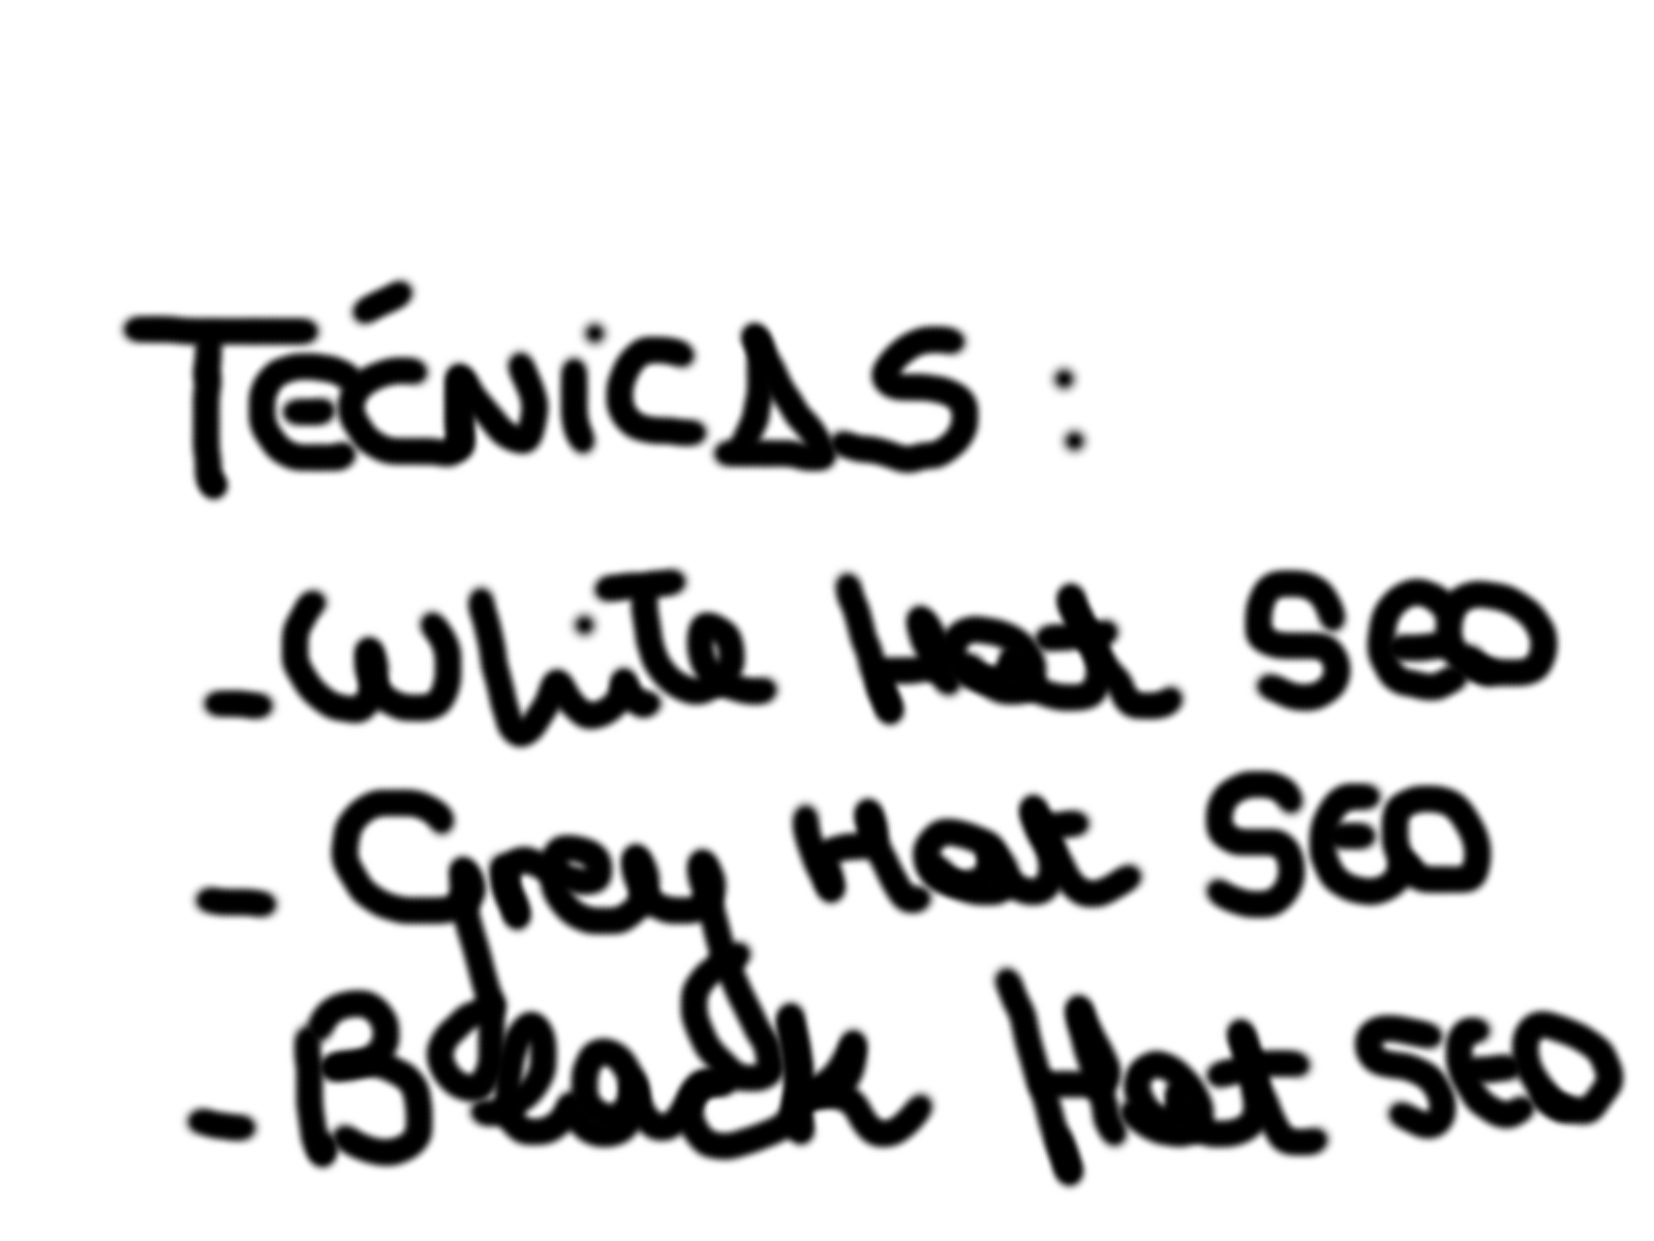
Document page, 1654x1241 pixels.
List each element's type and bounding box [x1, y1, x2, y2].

picture [0, 212, 1654, 1241]
